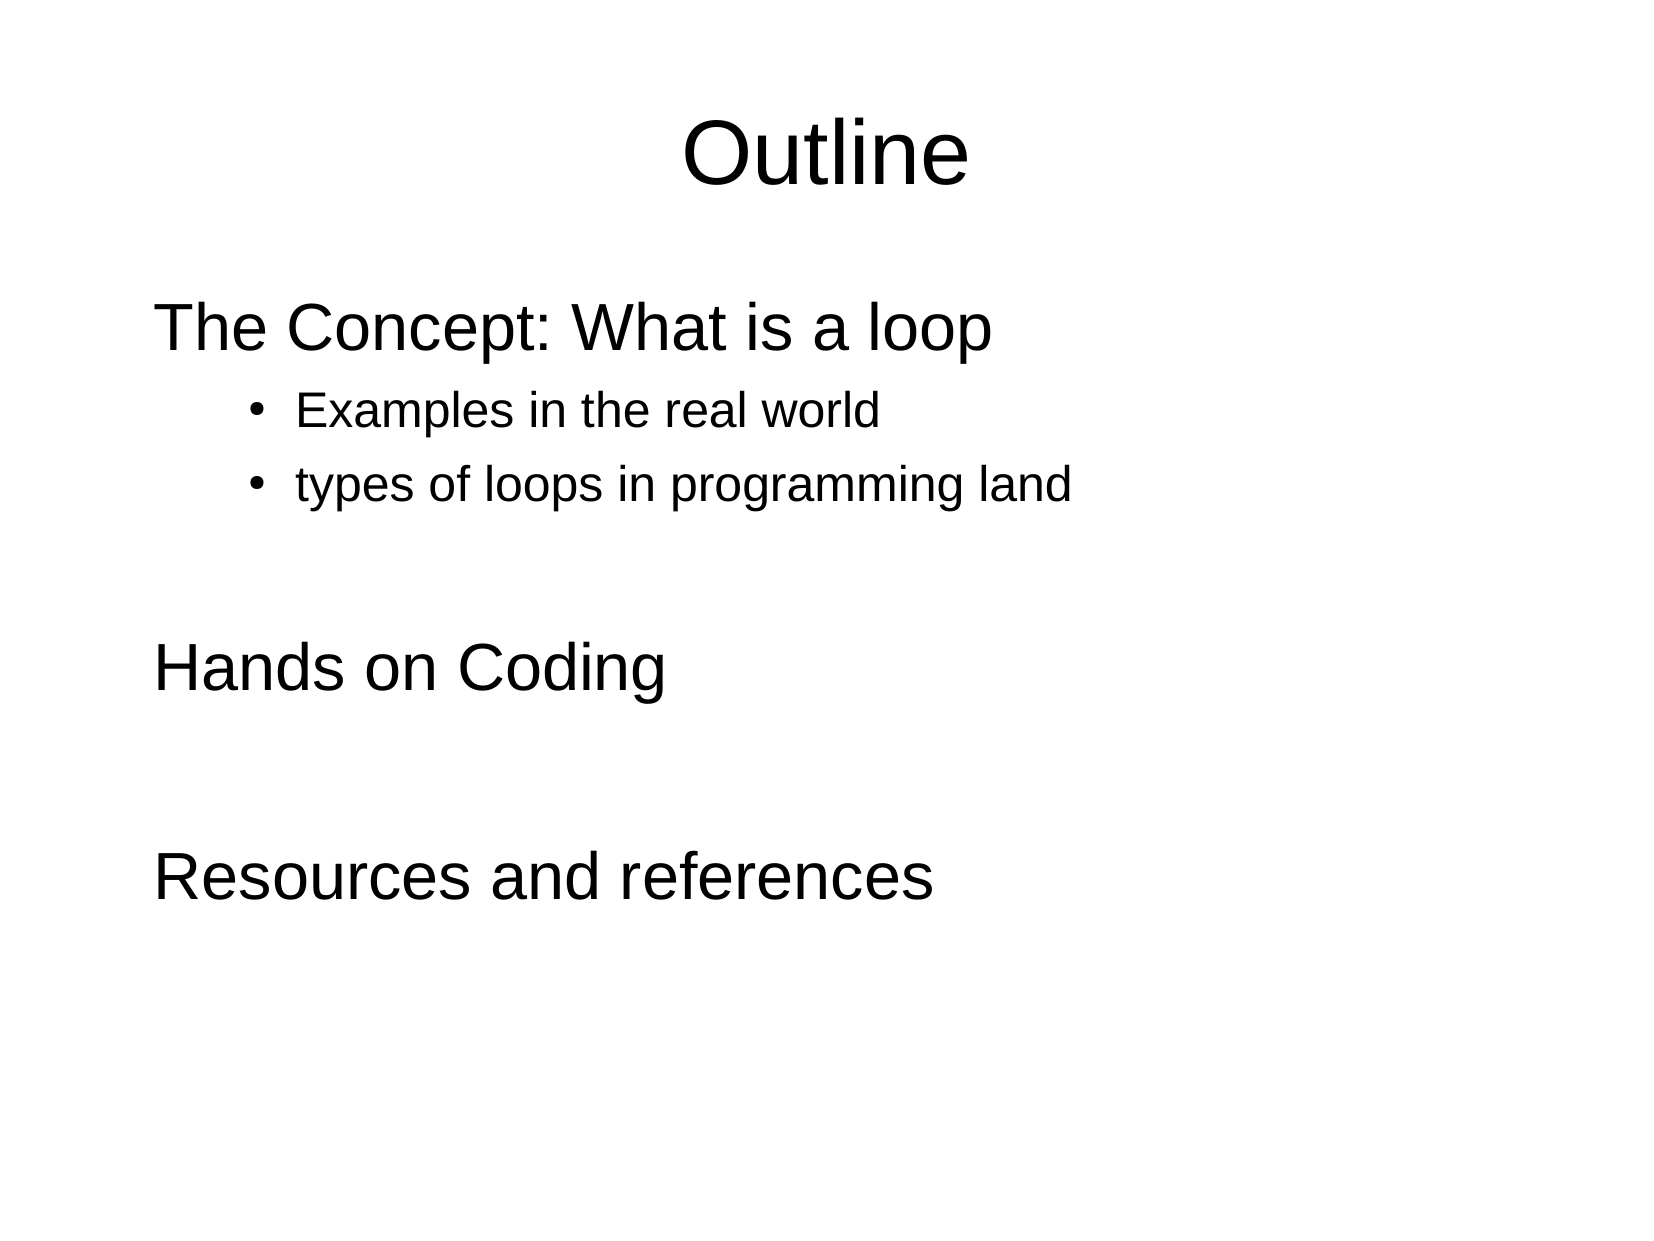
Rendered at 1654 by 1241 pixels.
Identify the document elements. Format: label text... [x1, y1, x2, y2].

list The Concept: What is a loop Examples in the real world types of loops in programming land Hands on Coding Resources and references [82, 290, 1571, 1010]
title Outline [82, 49, 1571, 257]
